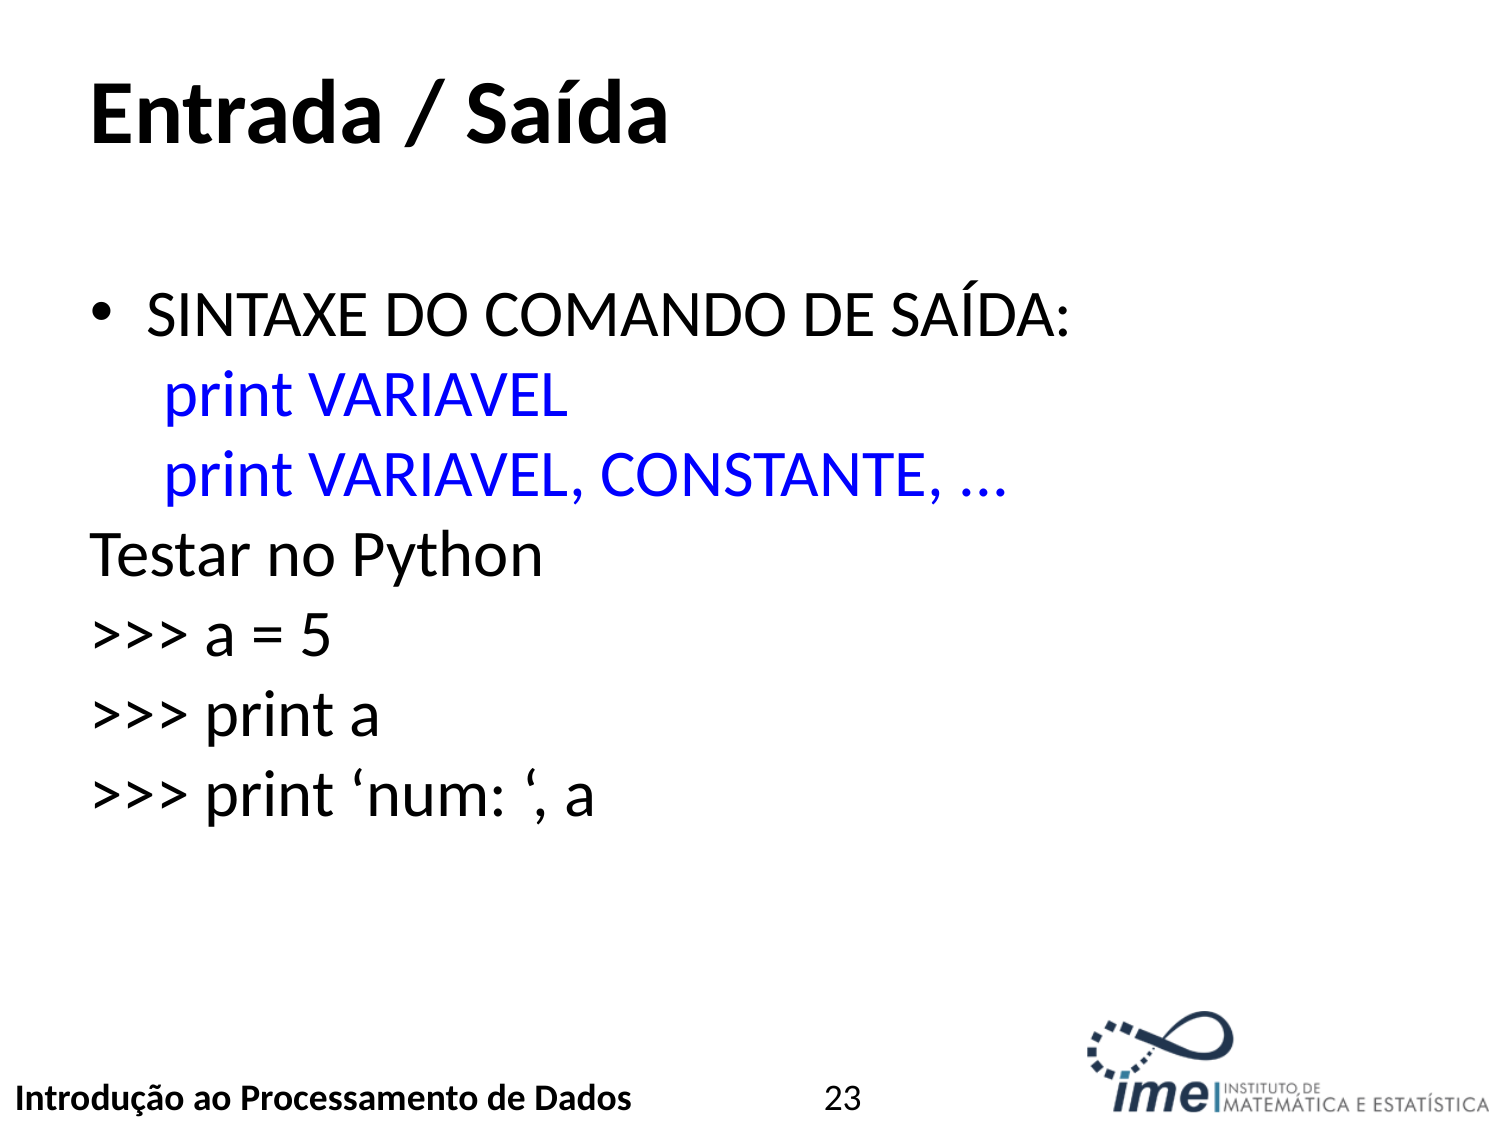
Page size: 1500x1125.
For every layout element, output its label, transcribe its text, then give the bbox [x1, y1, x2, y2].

text_box <number> [808, 1065, 1159, 1125]
text_box Entrada / Saída [75, 45, 1425, 233]
text_box SINTAXE DO COMANDO DE SAÍDA: print VARIAVEL print VARIAVEL, CONSTANTE, ... Testar no Python >>> a = 5 >>> print a >>> print ‘num: ‘, a [75, 262, 1425, 1005]
picture [1086, 1011, 1495, 1115]
